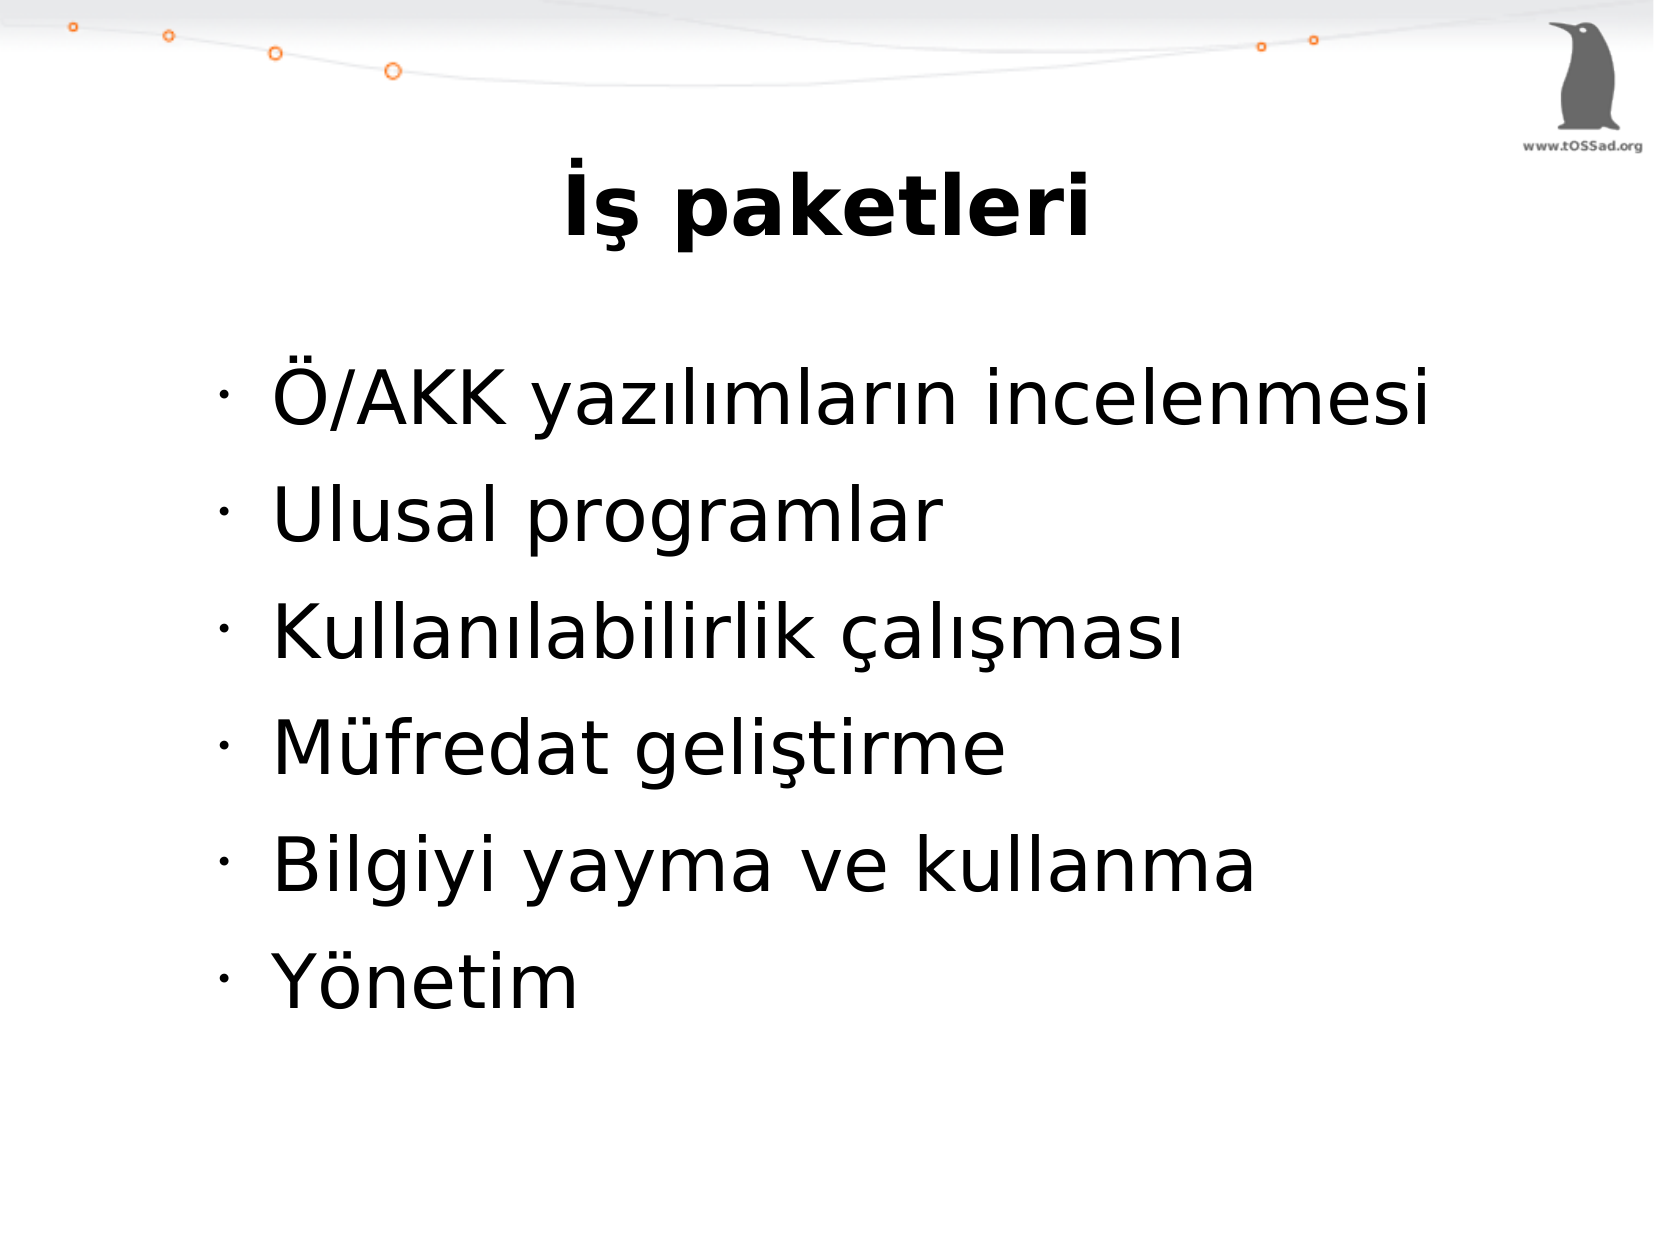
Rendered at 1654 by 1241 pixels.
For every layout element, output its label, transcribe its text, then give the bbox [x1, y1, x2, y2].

list Ö/AKK yazılımların incelenmesi Ulusal programlar Kullanılabilirlik çalışması Müfredat geliştirme Bilgiyi yayma ve kullanma Yönetim [183, 355, 1518, 1137]
title İş paketleri [121, 102, 1534, 311]
picture [0, 0, 1654, 157]
